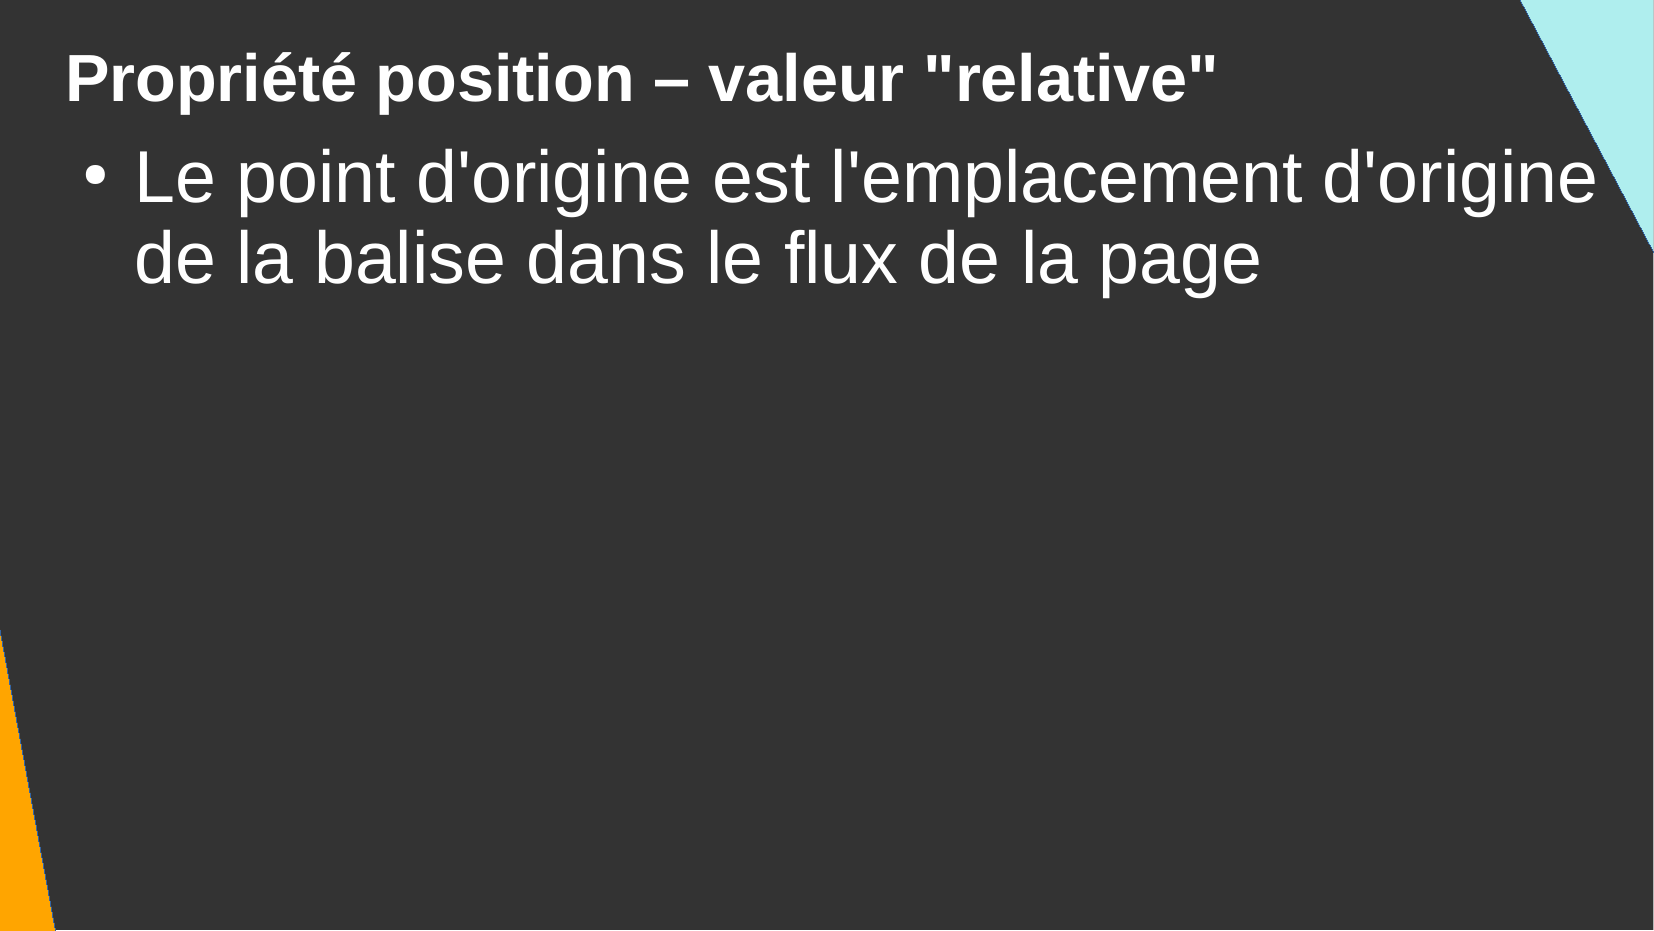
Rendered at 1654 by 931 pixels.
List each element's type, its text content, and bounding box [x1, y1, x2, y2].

list Le point d'origine est l'emplacement d'origine de la balise dans le flux de la page [64, 135, 1604, 302]
title Propriété position – valeur "relative" [64, 40, 1553, 116]
text_box [0, 629, 56, 931]
text_box [1520, 0, 1654, 253]
